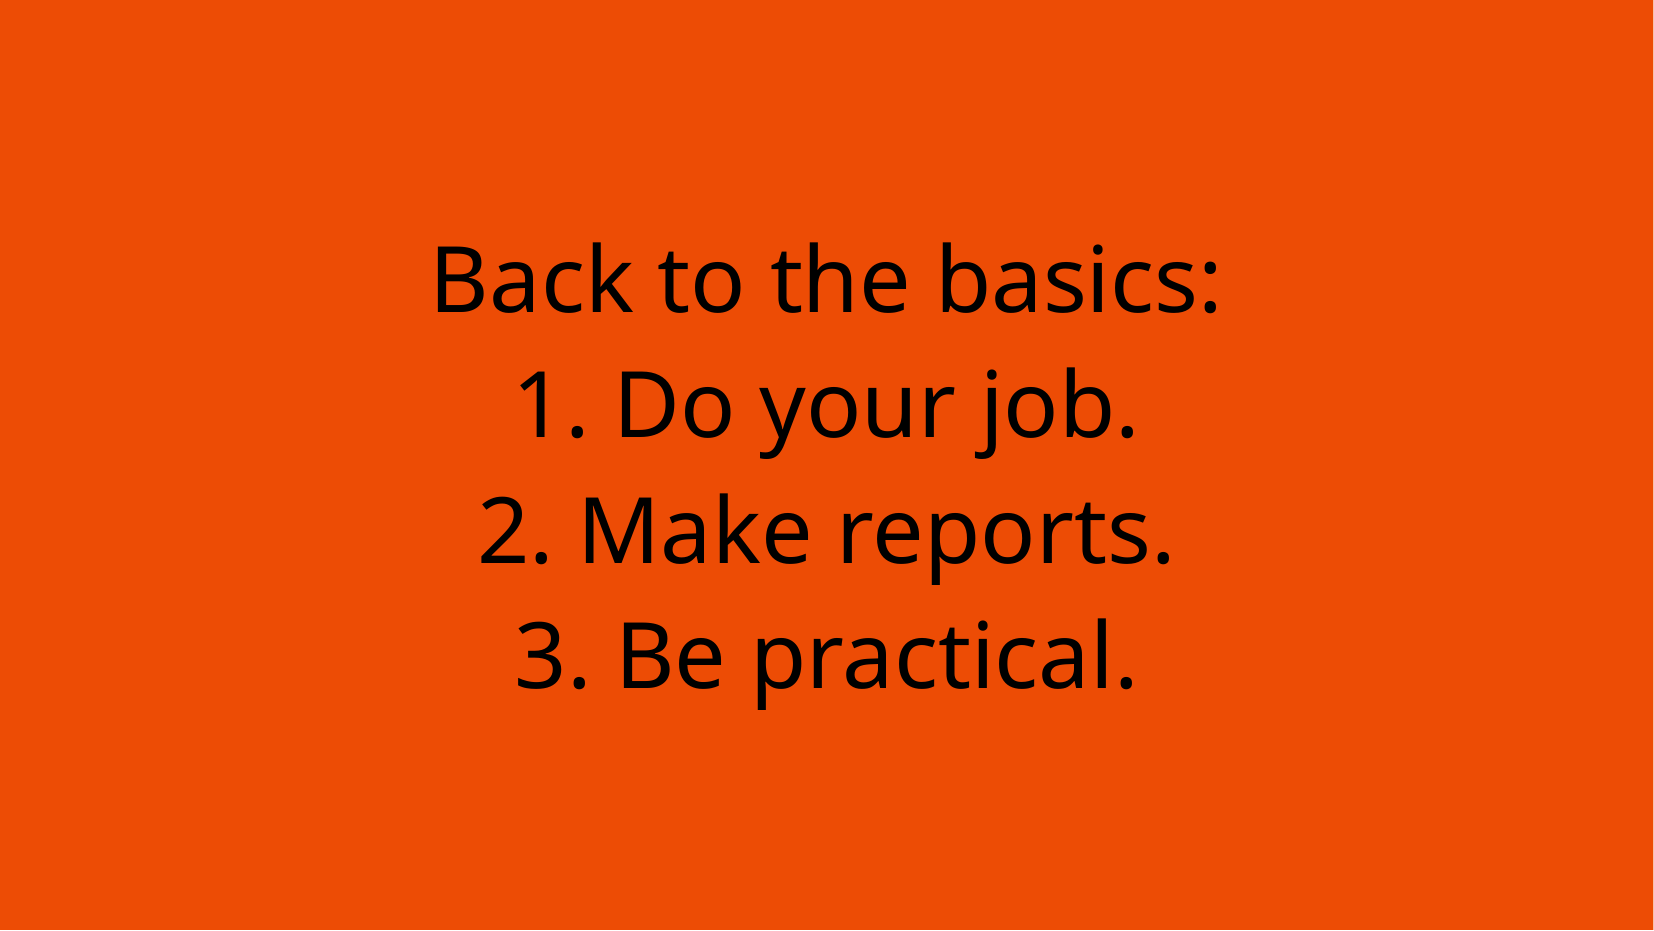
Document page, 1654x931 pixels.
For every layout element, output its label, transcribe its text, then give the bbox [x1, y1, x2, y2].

text_box Back to the basics: 1. Do your job. 2. Make reports. 3. Be practical. [236, 0, 1418, 931]
